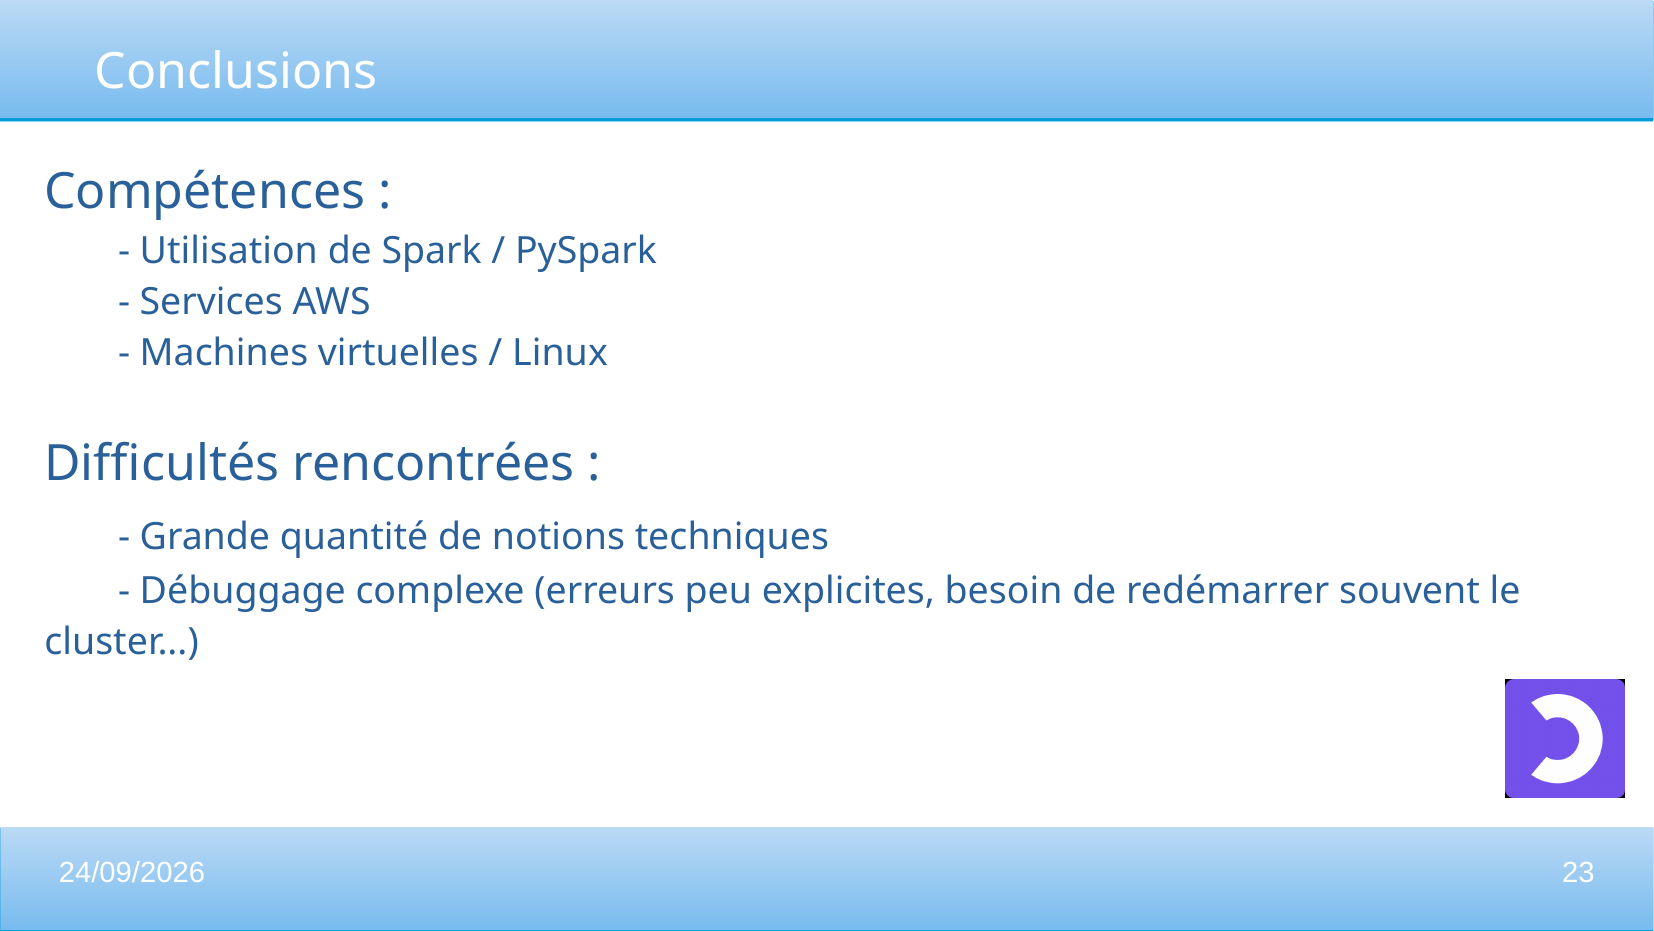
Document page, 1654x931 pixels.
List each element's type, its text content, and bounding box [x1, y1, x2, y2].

picture [1505, 679, 1625, 798]
text_box Compétences : - Utilisation de Spark / PySpark - Services AWS - Machines virtuelles / Linux Difficultés rencontrées : - Grande quantité de notions techniques - Débuggage complexe (erreurs peu explicites, besoin de redémarrer souvent le cluster...) [29, 147, 1625, 798]
title Conclusions [59, 29, 1595, 108]
